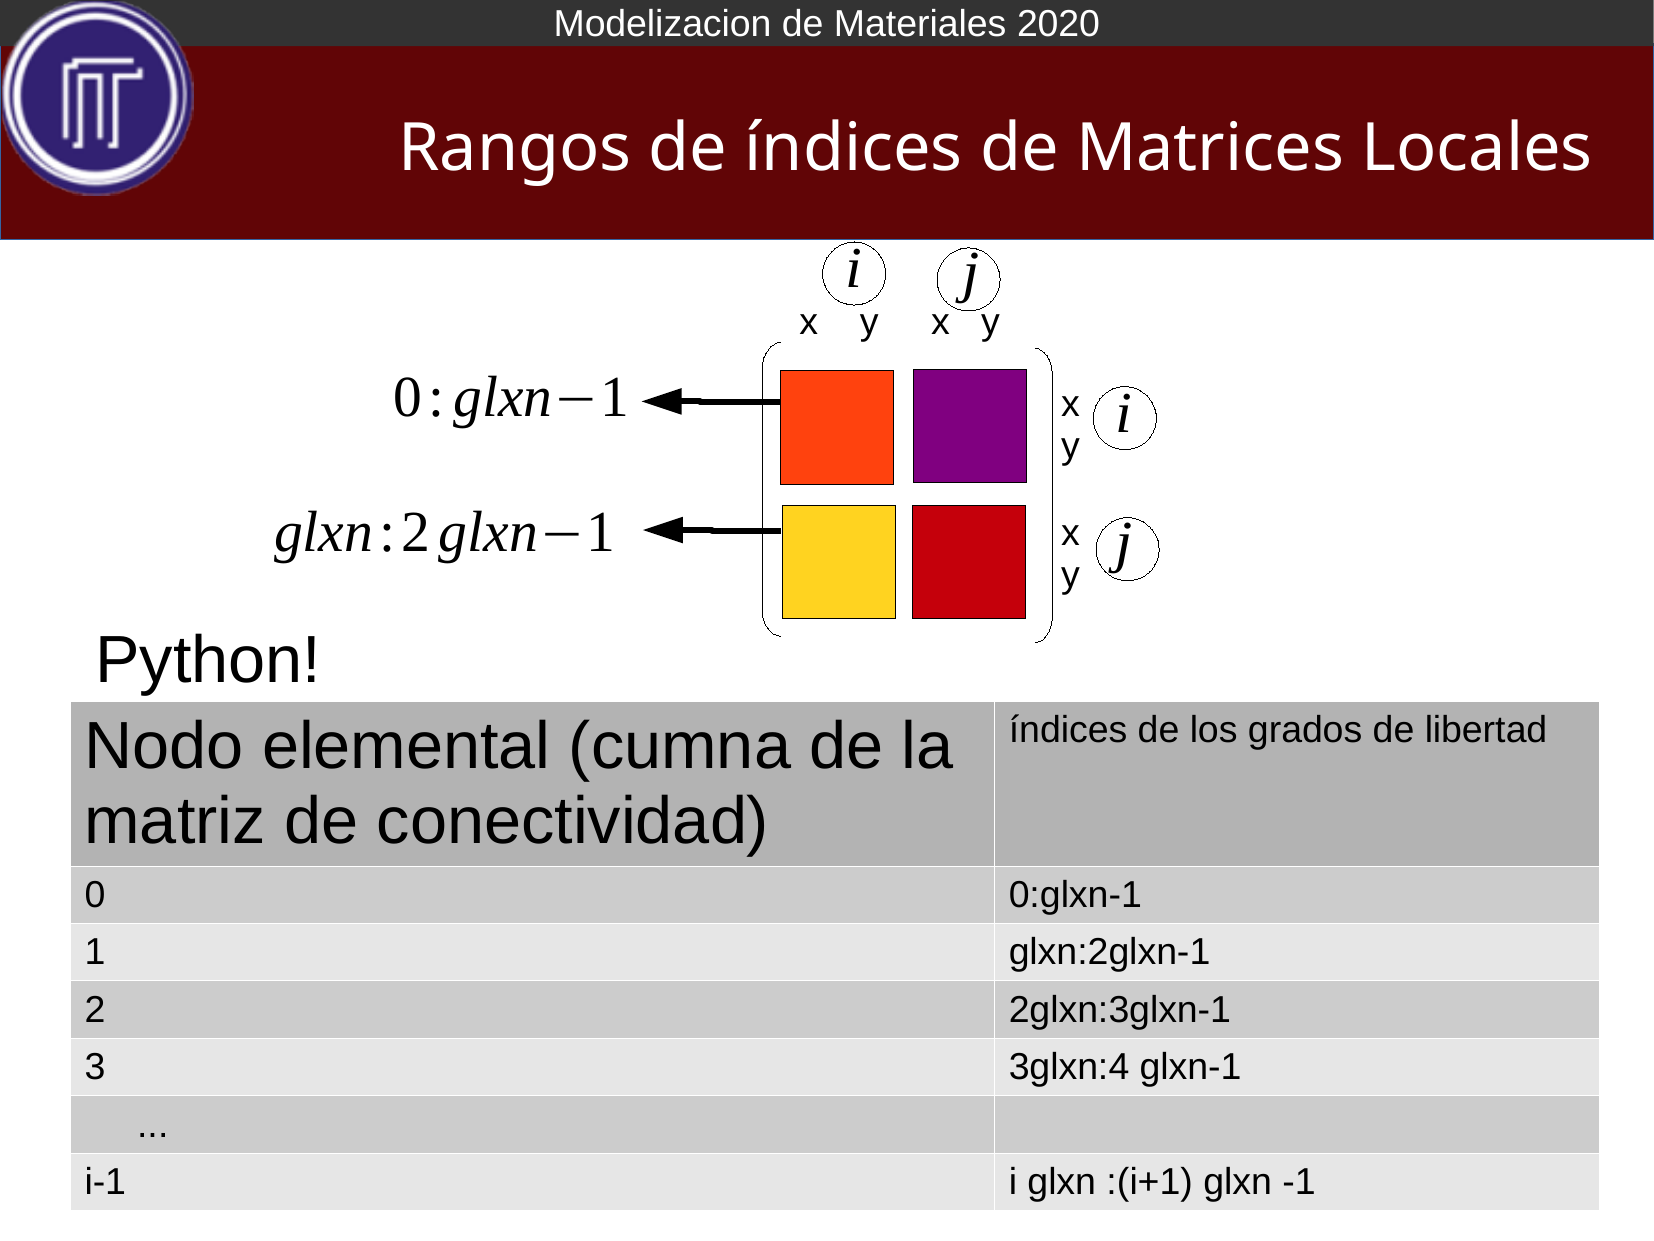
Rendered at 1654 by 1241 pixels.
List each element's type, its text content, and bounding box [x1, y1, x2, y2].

table_cell 3 [71, 1039, 994, 1095]
text_box x y [774, 293, 905, 351]
chart [1099, 509, 1141, 575]
table_cell ... [71, 1096, 994, 1153]
table_cell 3glxn:4 glxn-1 [995, 1039, 1599, 1095]
chart [1109, 381, 1140, 446]
table_cell i glxn :(i+1) glxn -1 [995, 1154, 1599, 1210]
table_cell 2 [71, 981, 994, 1038]
text_box [912, 505, 1026, 619]
text_box [913, 369, 1027, 483]
table_cell 1 [71, 924, 994, 980]
picture [0, 0, 194, 196]
table_header Nodo elemental (cumna de la matriz de conectividad) [71, 702, 994, 866]
chart [387, 365, 636, 430]
table_cell i-1 [71, 1154, 994, 1210]
table_cell 2glxn:3glxn-1 [995, 981, 1599, 1038]
table_cell 0:glxn-1 [995, 867, 1599, 923]
text_box [782, 505, 896, 619]
text_box [780, 370, 894, 485]
text_box x y [1035, 504, 1110, 603]
table_cell [995, 1096, 1599, 1153]
text_box Python! [80, 614, 337, 705]
table_cell 0 [71, 867, 994, 923]
table_header índices de los grados de libertad [995, 702, 1599, 866]
chart [264, 499, 622, 565]
title Rangos de índices de Matrices Locales [41, 70, 1654, 218]
table_cell glxn:2glxn-1 [995, 924, 1599, 980]
text_box x y [905, 293, 1042, 351]
text_box x y [1035, 375, 1110, 475]
chart [838, 236, 869, 301]
chart [946, 240, 988, 305]
